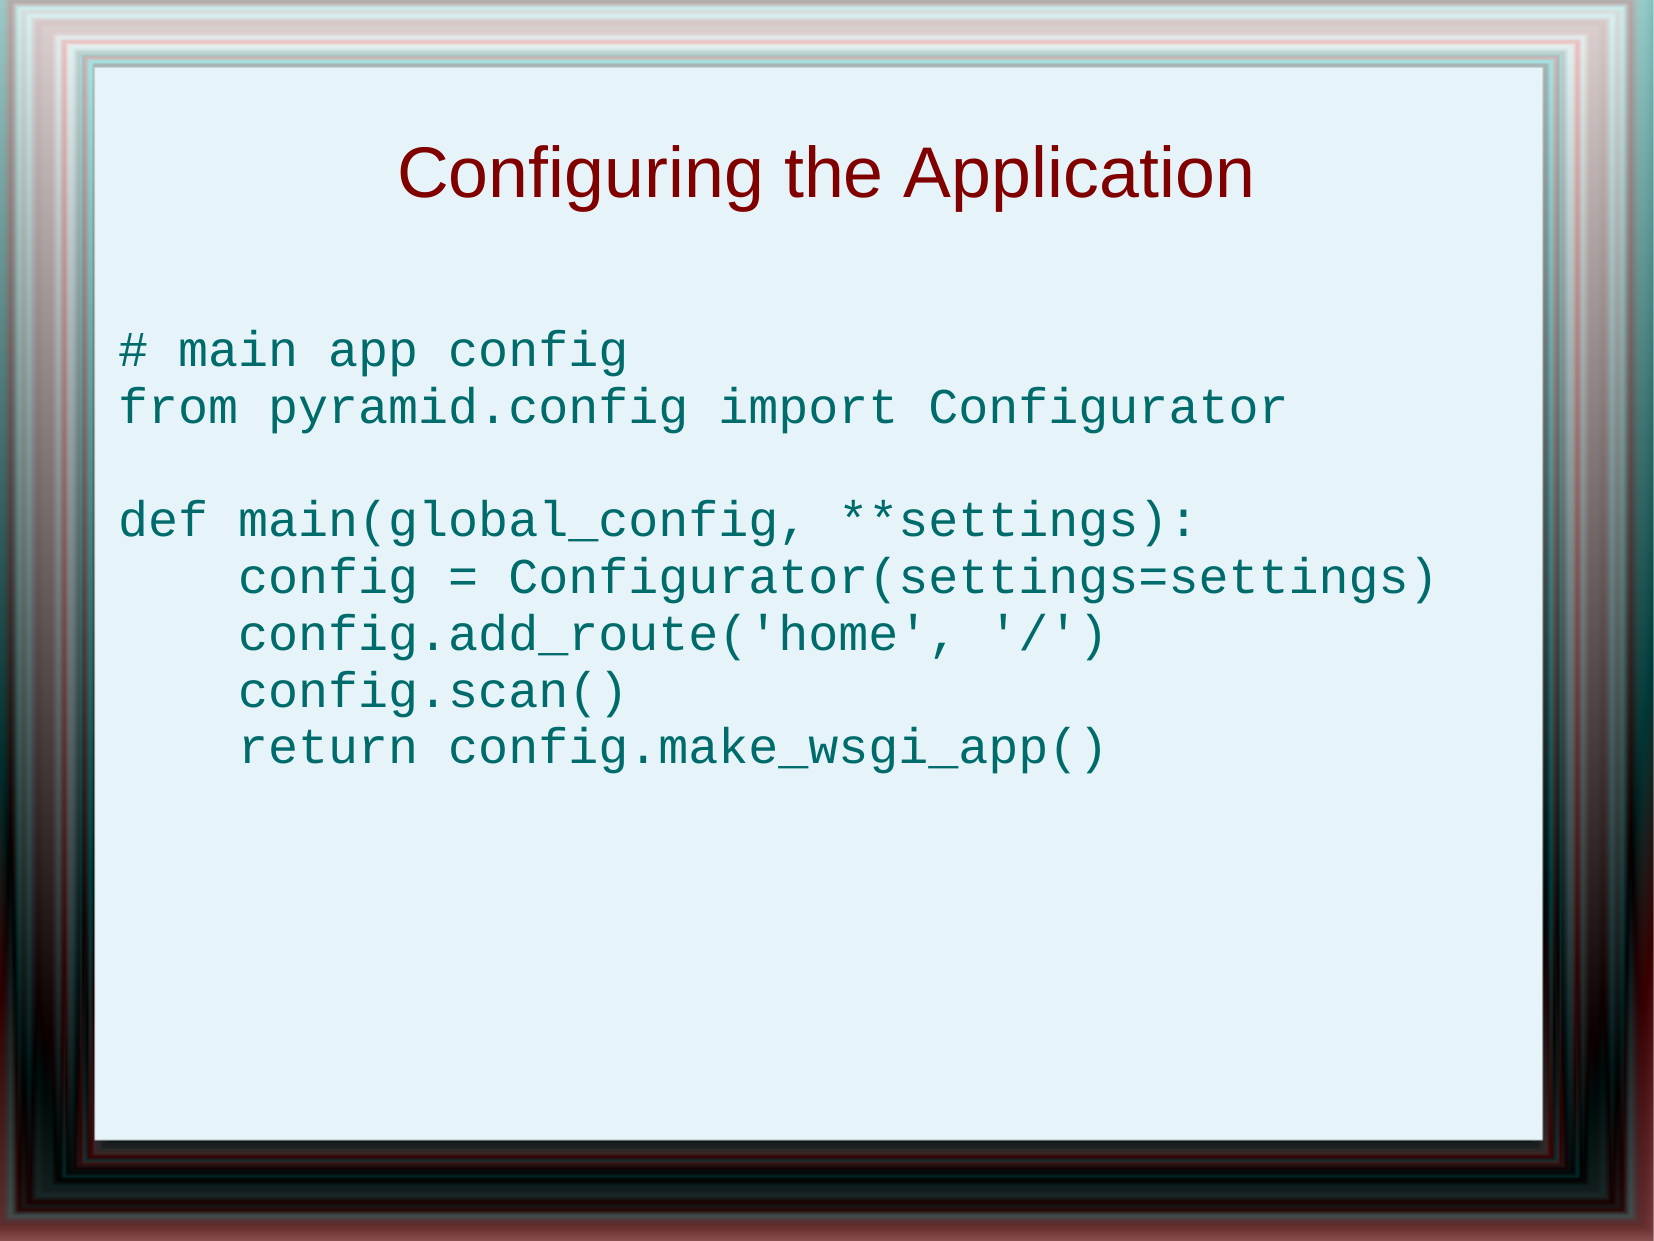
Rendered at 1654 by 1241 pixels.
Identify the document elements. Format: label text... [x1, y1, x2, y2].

title Configuring the Application [118, 88, 1536, 257]
list # main app config from pyramid.config import Configurator def main(global_config, **settings): config = Configurator(settings=settings) config.add_route('home', '/') config.scan() return config.make_wsgi_app() [118, 324, 1506, 1045]
picture [0, 0, 1654, 1241]
